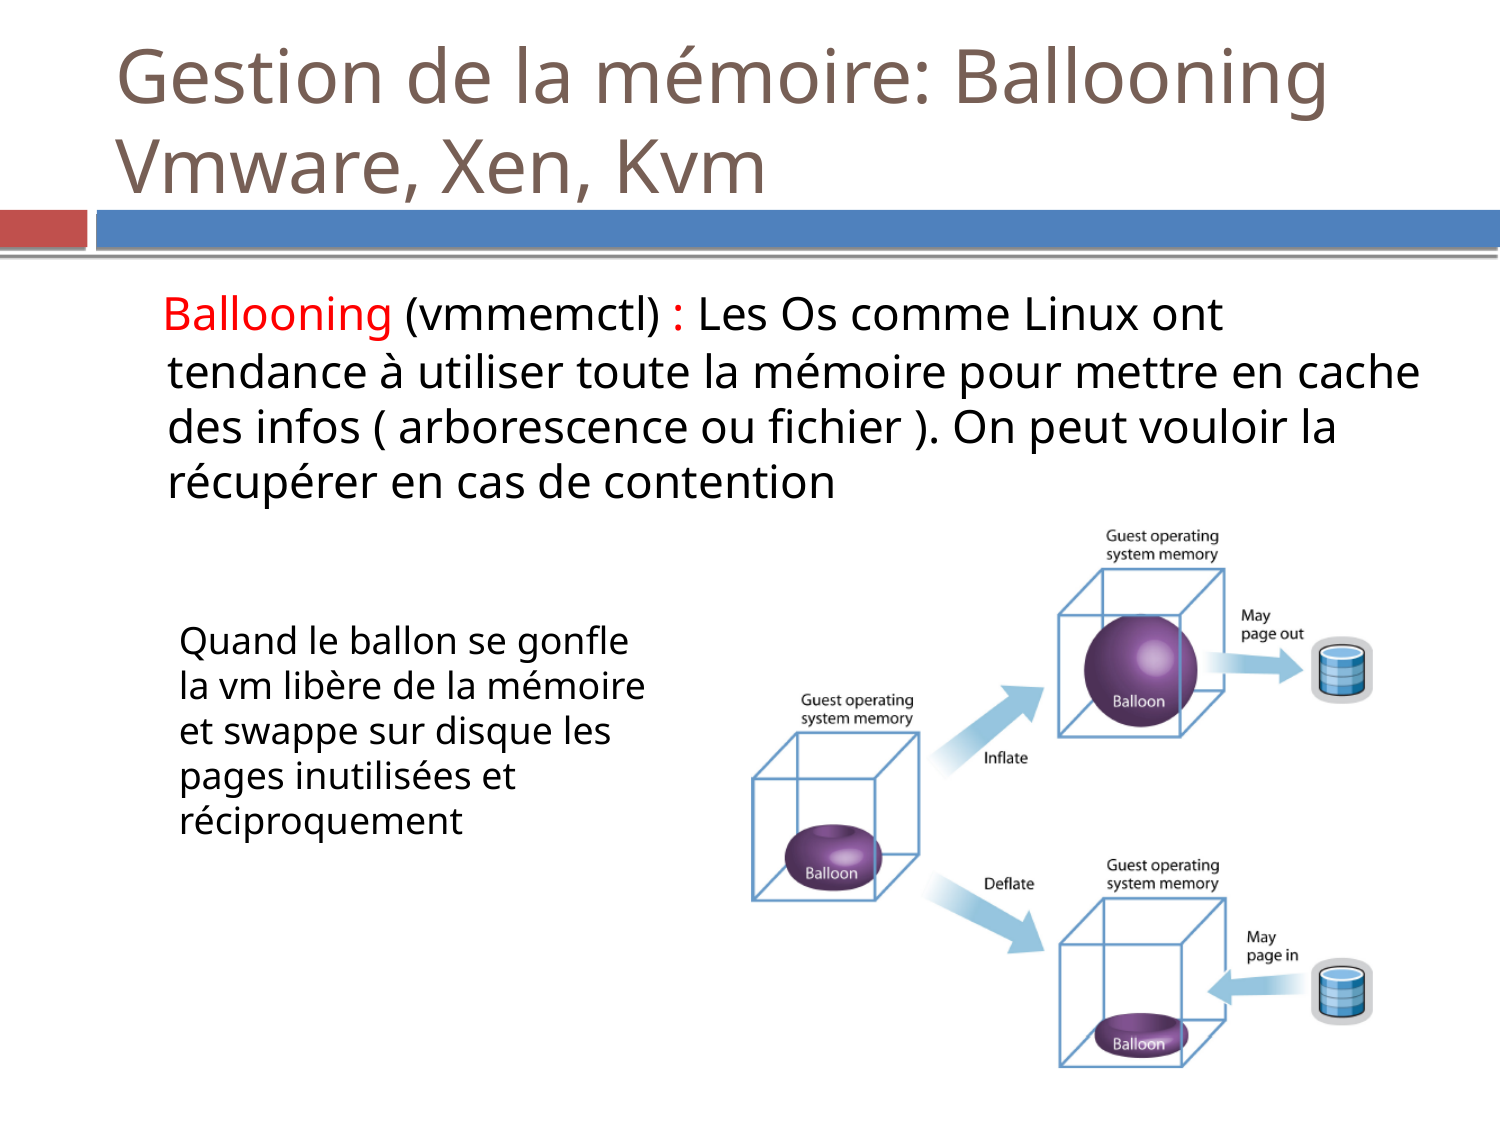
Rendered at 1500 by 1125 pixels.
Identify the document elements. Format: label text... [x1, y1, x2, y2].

text_box Quand le ballon se gonfle la vm libère de la mémoire et swappe sur disque les pages inutilisées et réciproquement [163, 609, 680, 894]
picture [714, 515, 1446, 1076]
text_box Ballooning (vmmemctl) : Les Os comme Linux ont tendance à utiliser toute la mémoire pour mettre en cache des infos ( arborescence ou fichier ). On peut vouloir la récupérer en cas de contention [100, 262, 1438, 492]
text_box Gestion de la mémoire: Ballooning Vmware, Xen, Kvm [100, 37, 1438, 200]
